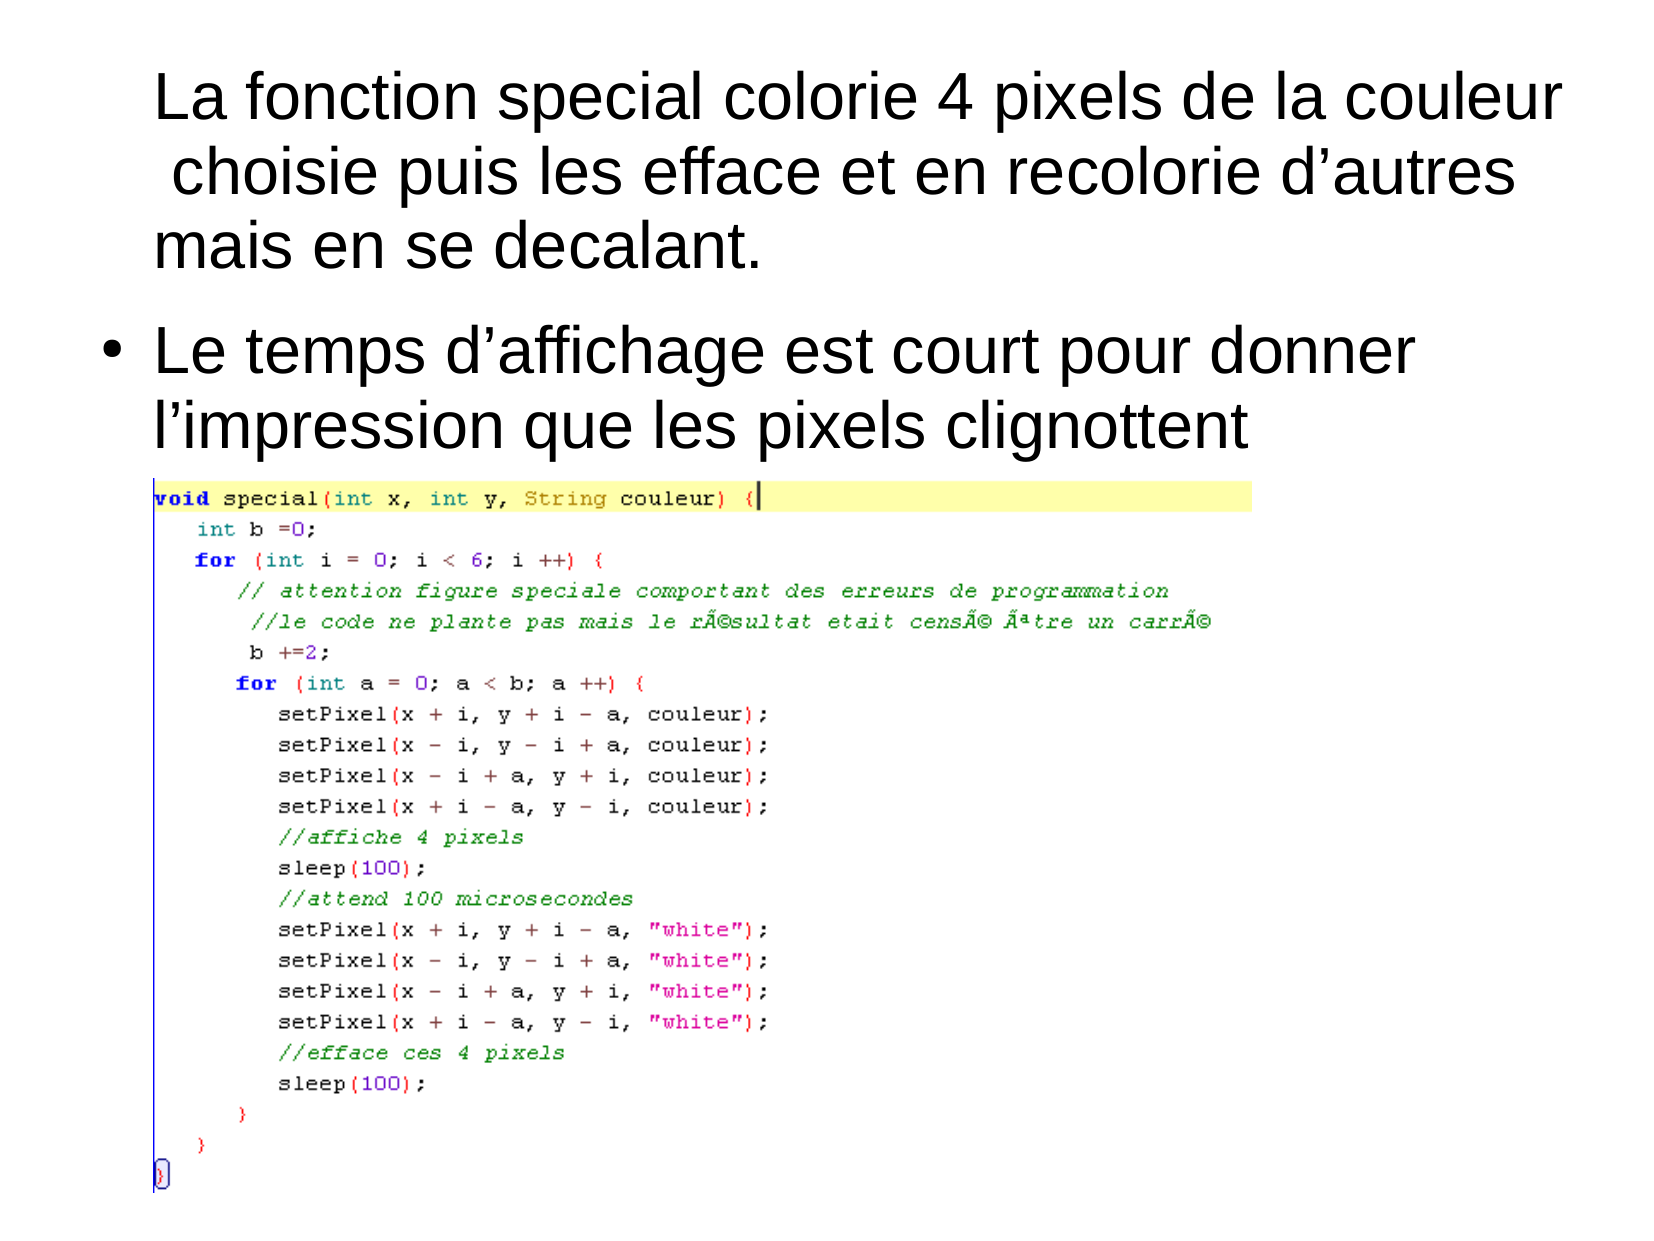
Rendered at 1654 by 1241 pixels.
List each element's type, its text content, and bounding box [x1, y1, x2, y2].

picture [153, 478, 1252, 1193]
list La fonction special colorie 4 pixels de la couleur choisie puis les efface et en recolorie d’autres mais en se decalant. Le temps d’affichage est court pour donner l’impression que les pixels clignottent [82, 59, 1571, 1010]
